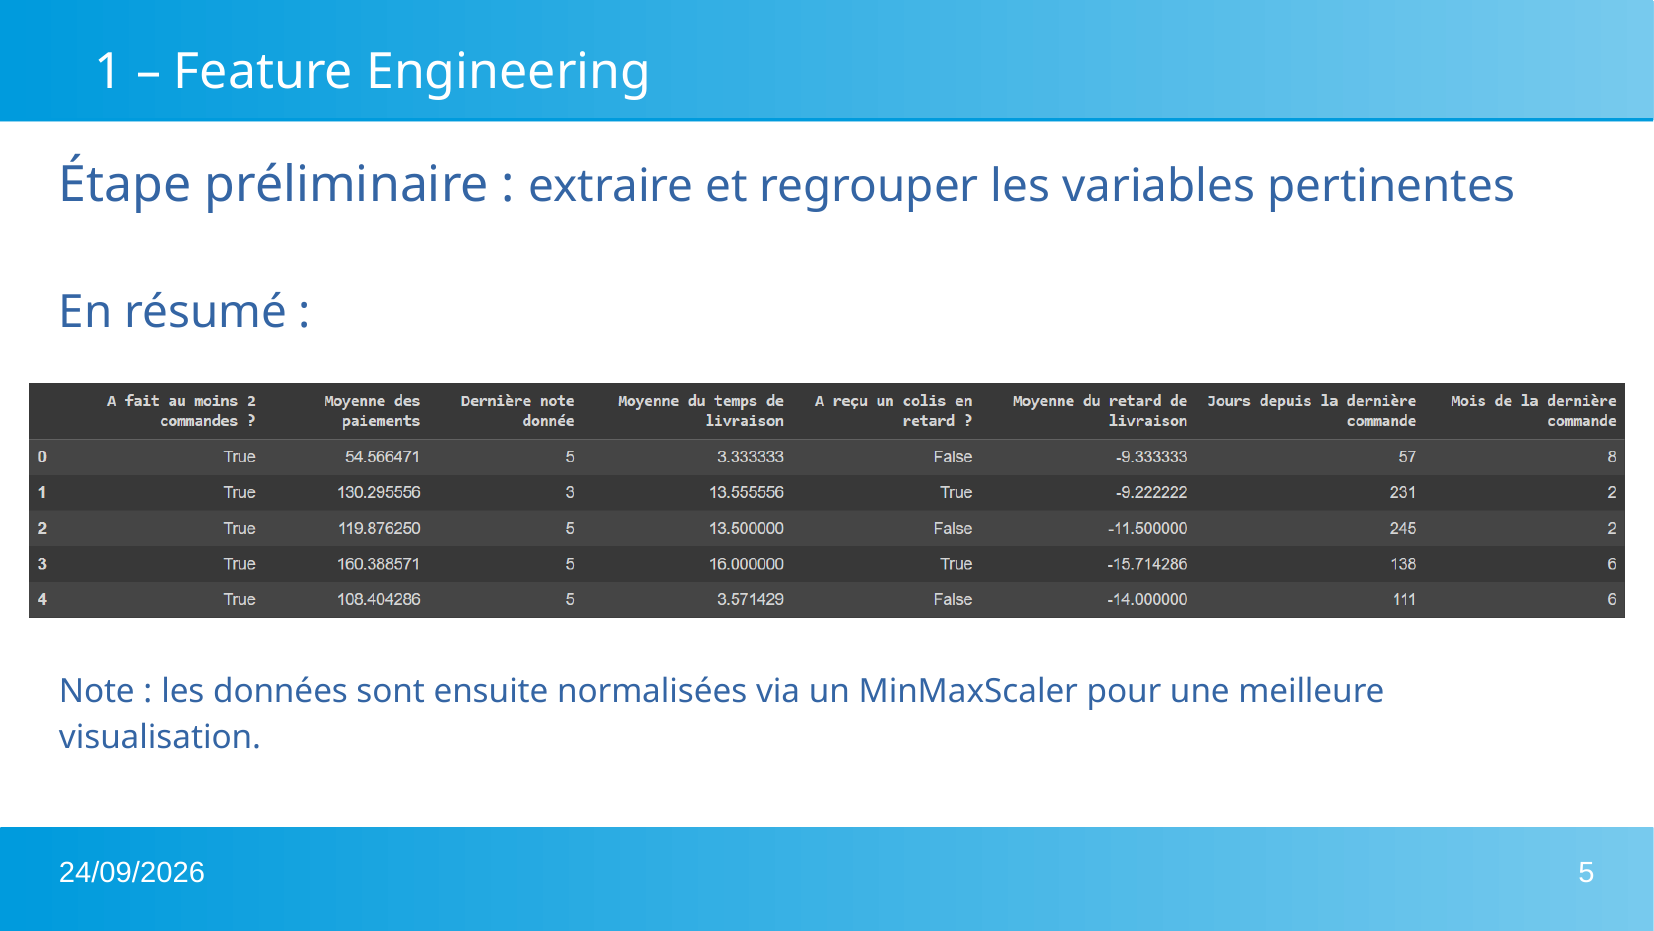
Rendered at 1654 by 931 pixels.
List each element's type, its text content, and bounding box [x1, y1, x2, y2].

title Étape préliminaire : extraire et regrouper les variables pertinentes En résumé : Note : les données sont ensuite normalisées via un MinMaxScaler pour une meilleure visualisation. [59, 618, 1565, 798]
title 1 – Feature Engineering [59, 29, 1595, 108]
title Étape préliminaire : extraire et regrouper les variables pertinentes En résumé : Note : les données sont ensuite normalisées via un MinMaxScaler pour une meilleure visualisation. [59, 147, 1565, 383]
picture [29, 383, 1625, 618]
